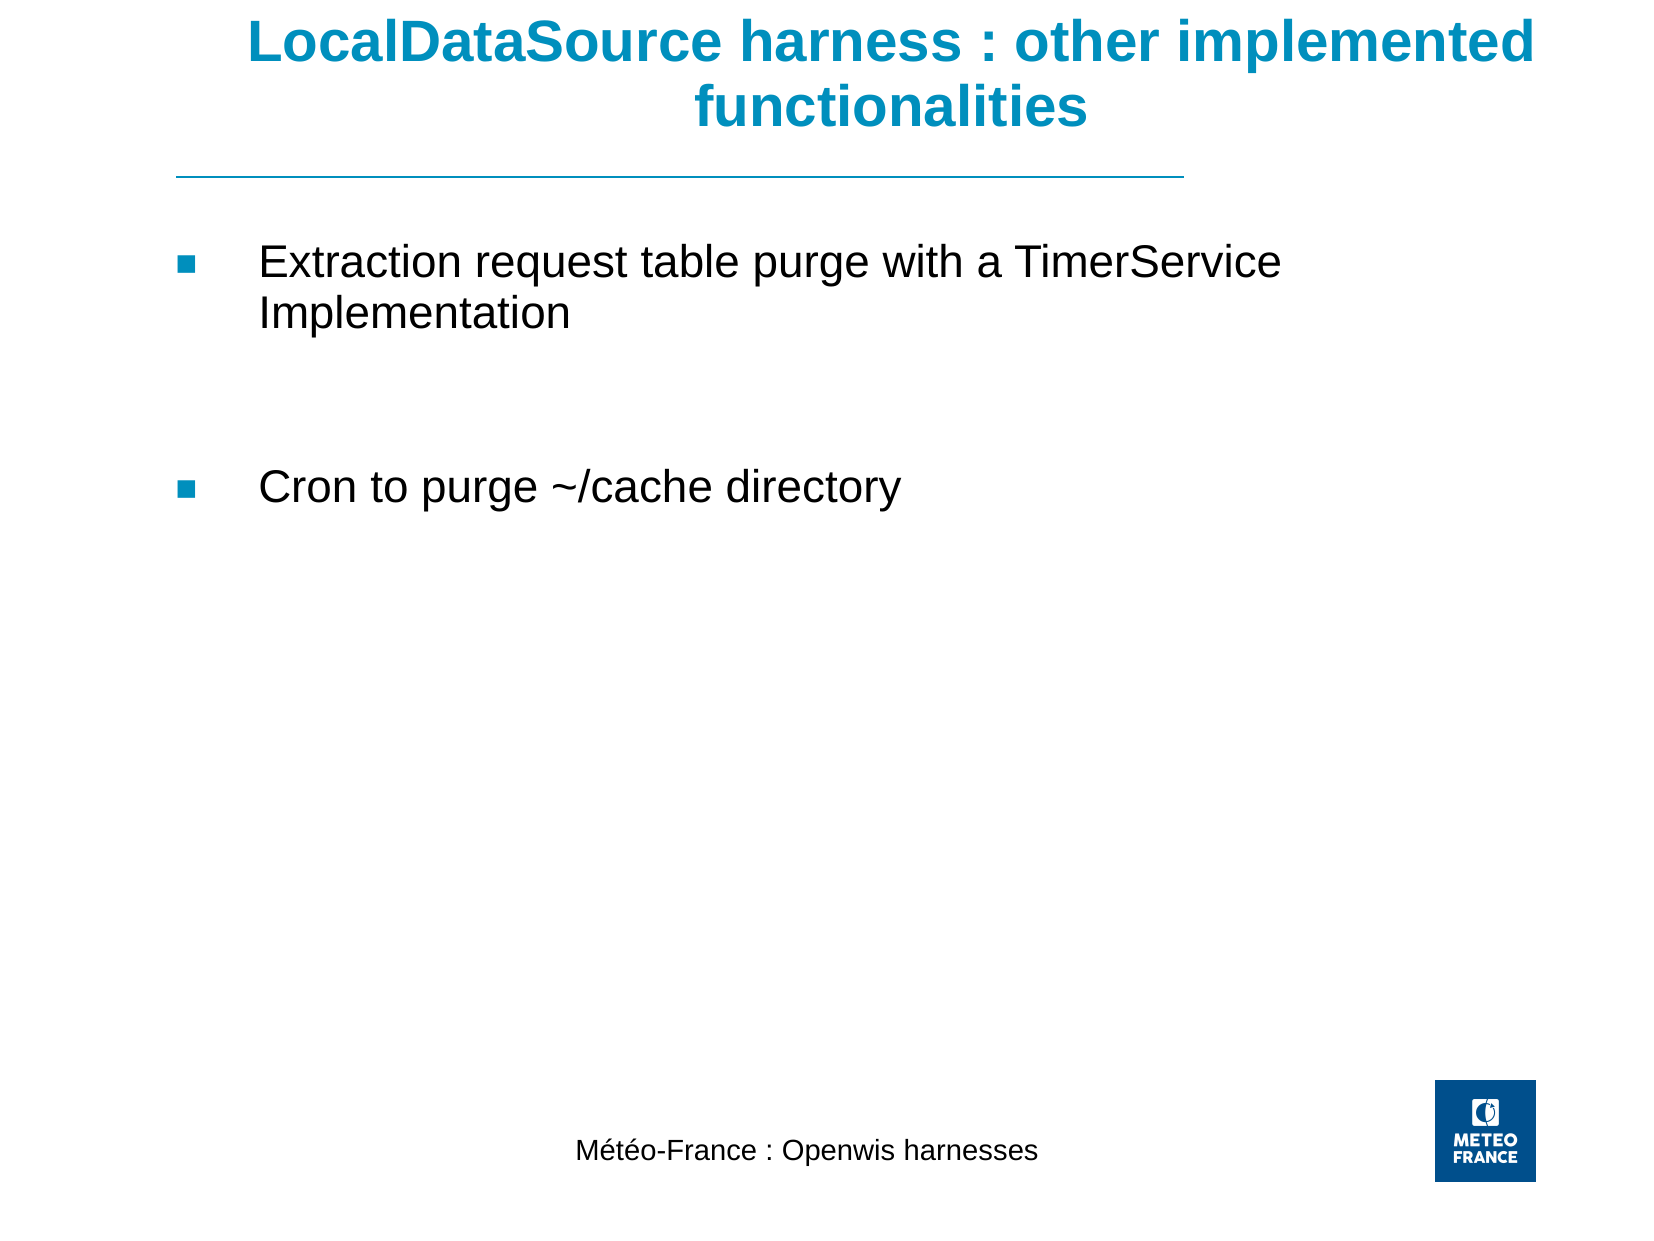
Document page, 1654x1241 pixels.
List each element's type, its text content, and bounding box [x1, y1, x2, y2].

list Extraction request table purge with a TimerService Implementation Cron to purge ~/cache directory [157, 235, 1571, 1010]
picture [1435, 1080, 1536, 1182]
title LocalDataSource harness : other implemented functionalities [176, 8, 1609, 139]
